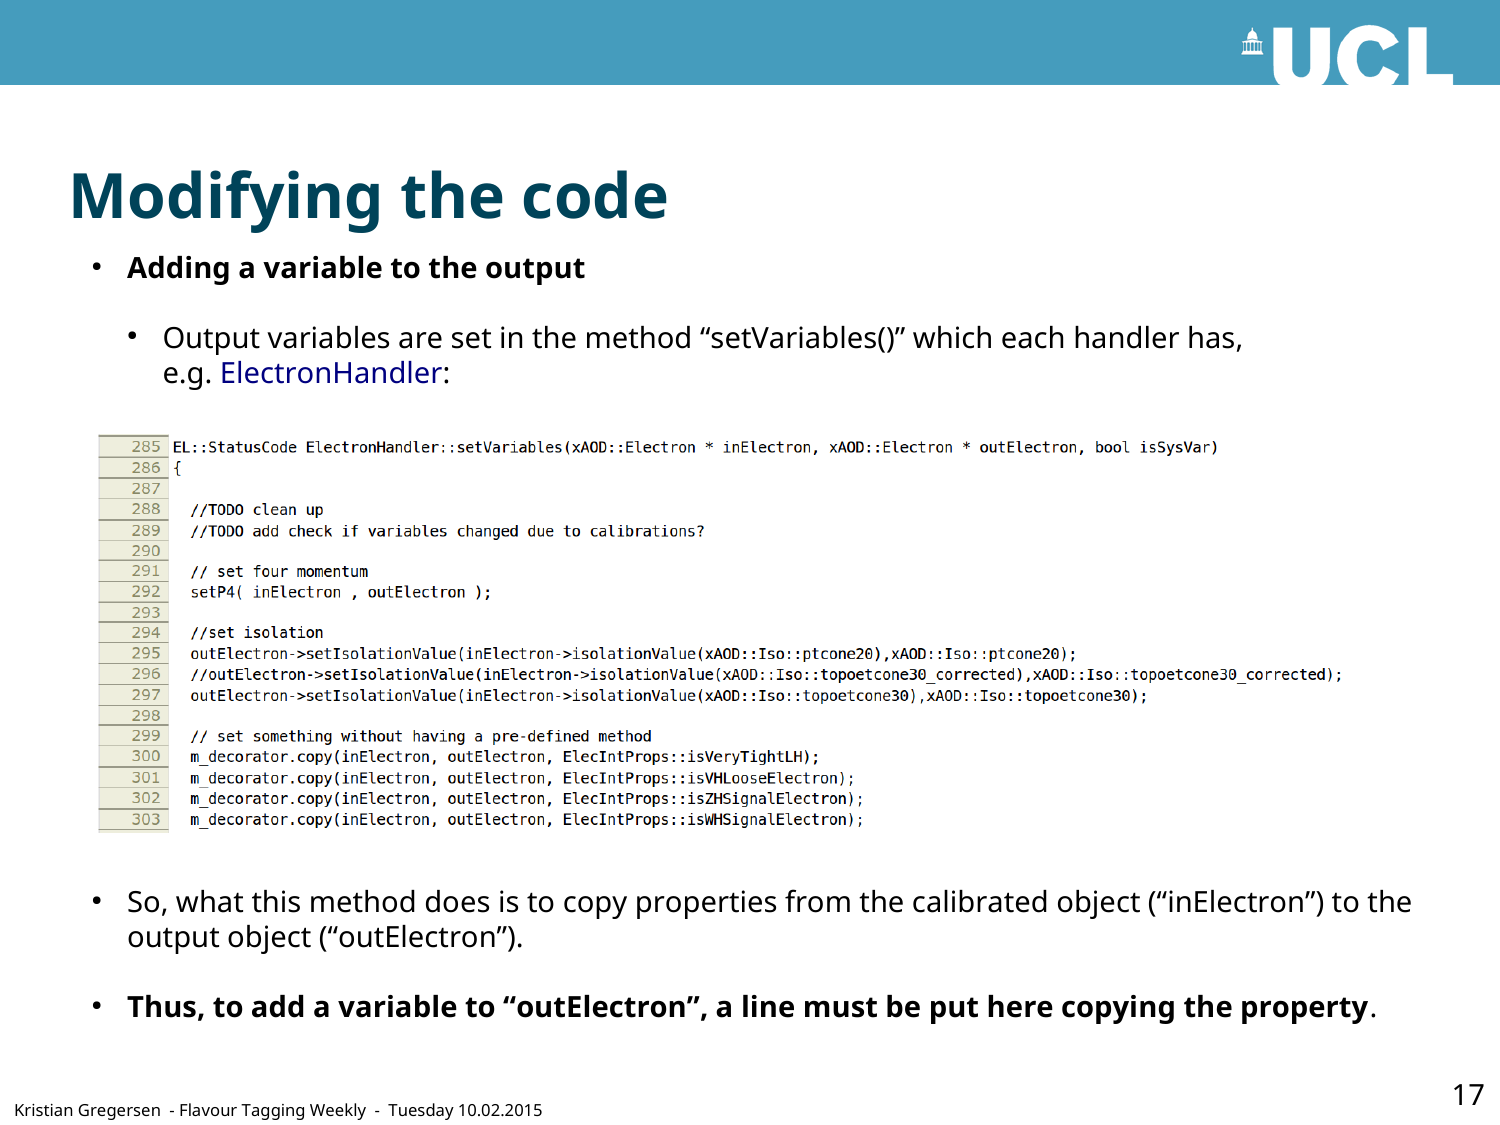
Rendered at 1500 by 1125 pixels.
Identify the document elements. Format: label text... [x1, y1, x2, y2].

picture [0, 0, 1500, 85]
picture [94, 434, 1400, 833]
text_box Adding a variable to the output Output variables are set in the method “setVariables()” which each handler has, e.g. ElectronHandler: So, what this method does is to copy properties from the calibrated object (“inElectron”) to the output object (“outElectron”). Thus, to add a variable to “outElectron”, a line must be put here copying the property. [76, 378, 1330, 1042]
title Modifying the code [54, 148, 1447, 378]
